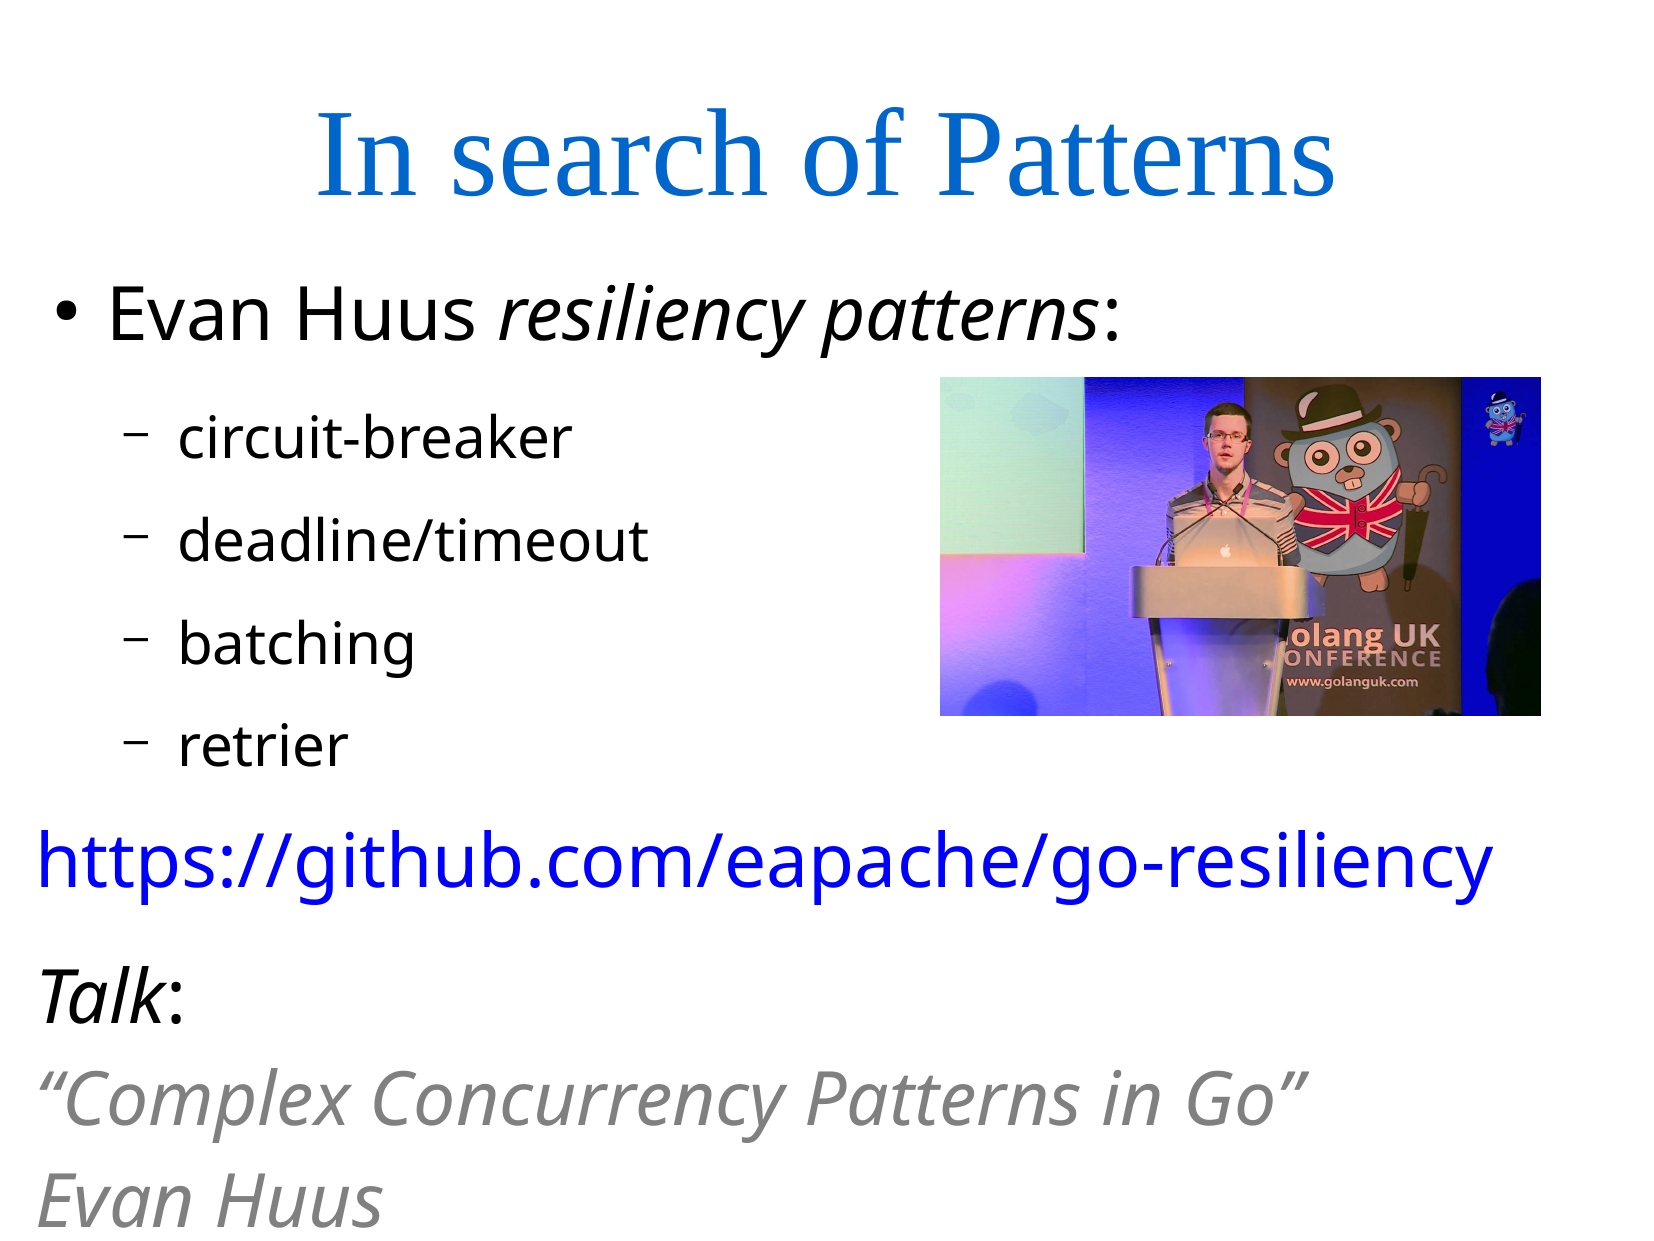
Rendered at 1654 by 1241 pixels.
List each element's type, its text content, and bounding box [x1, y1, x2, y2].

title In search of Patterns [82, 49, 1571, 257]
list Evan Huus resiliency patterns: circuit-breaker deadline/timeout batching retrier https://github.com/eapache/go-resiliency Talk: “Complex Concurrency Patterns in Go” Evan Huus Golang UK, August 2015 [35, 260, 1642, 1217]
picture [940, 377, 1541, 716]
